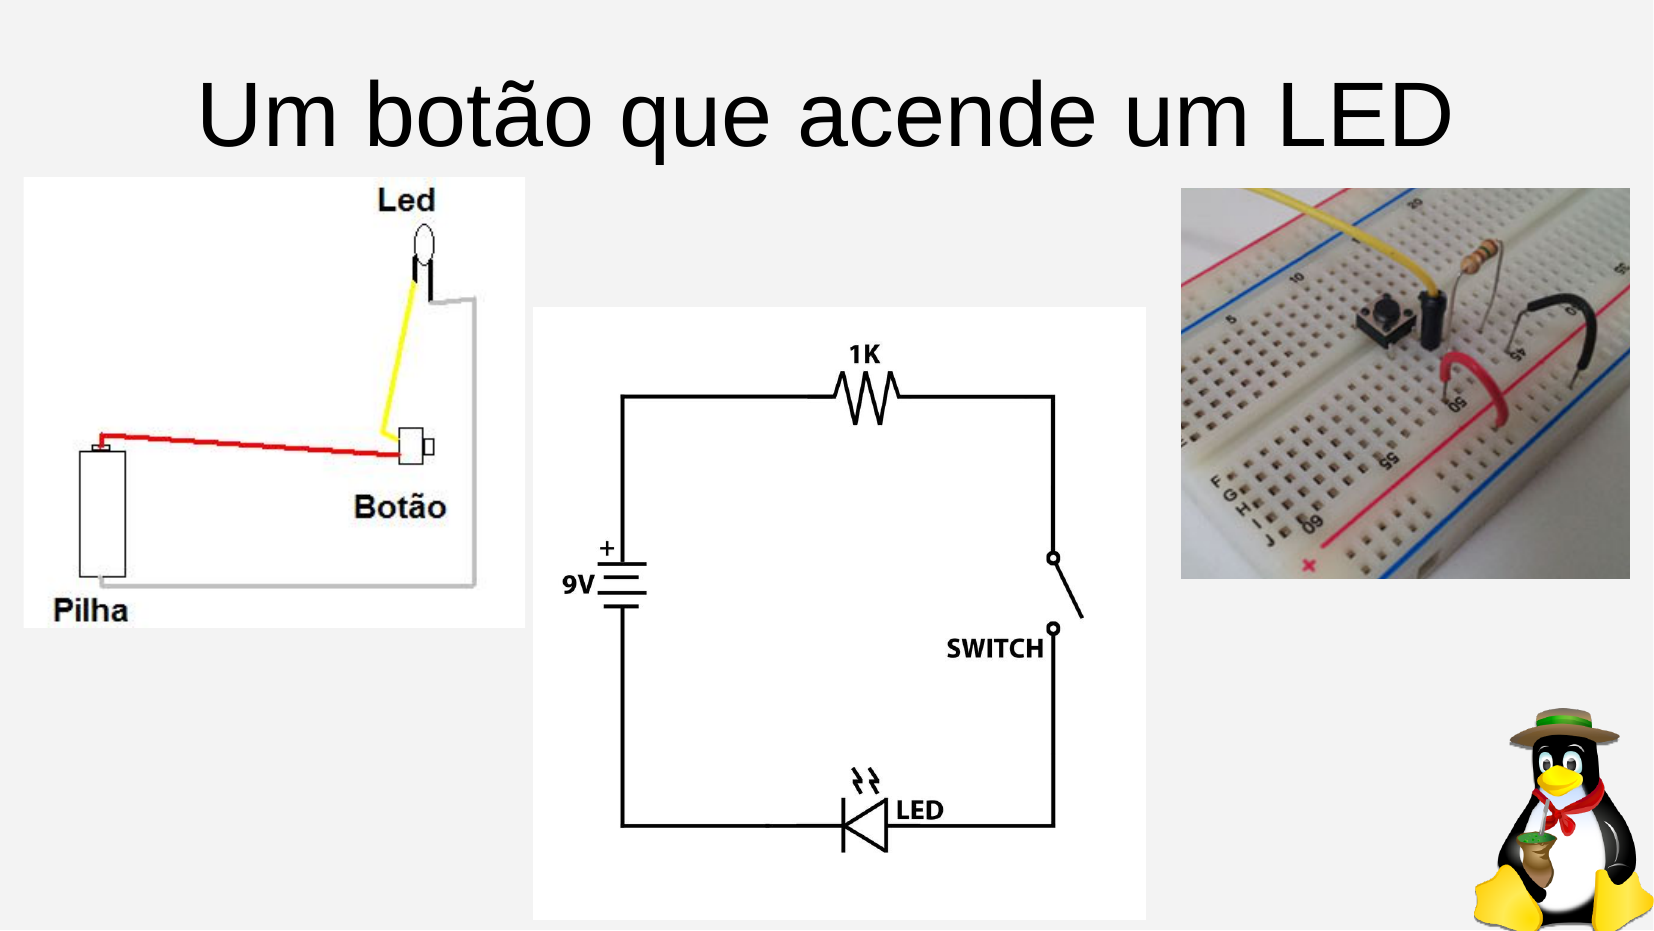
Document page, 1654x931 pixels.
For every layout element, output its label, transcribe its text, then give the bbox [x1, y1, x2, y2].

picture [1181, 188, 1630, 579]
picture [23, 177, 526, 628]
title Um botão que acende um LED [82, 37, 1571, 193]
picture [533, 307, 1146, 920]
picture [1474, 708, 1654, 931]
